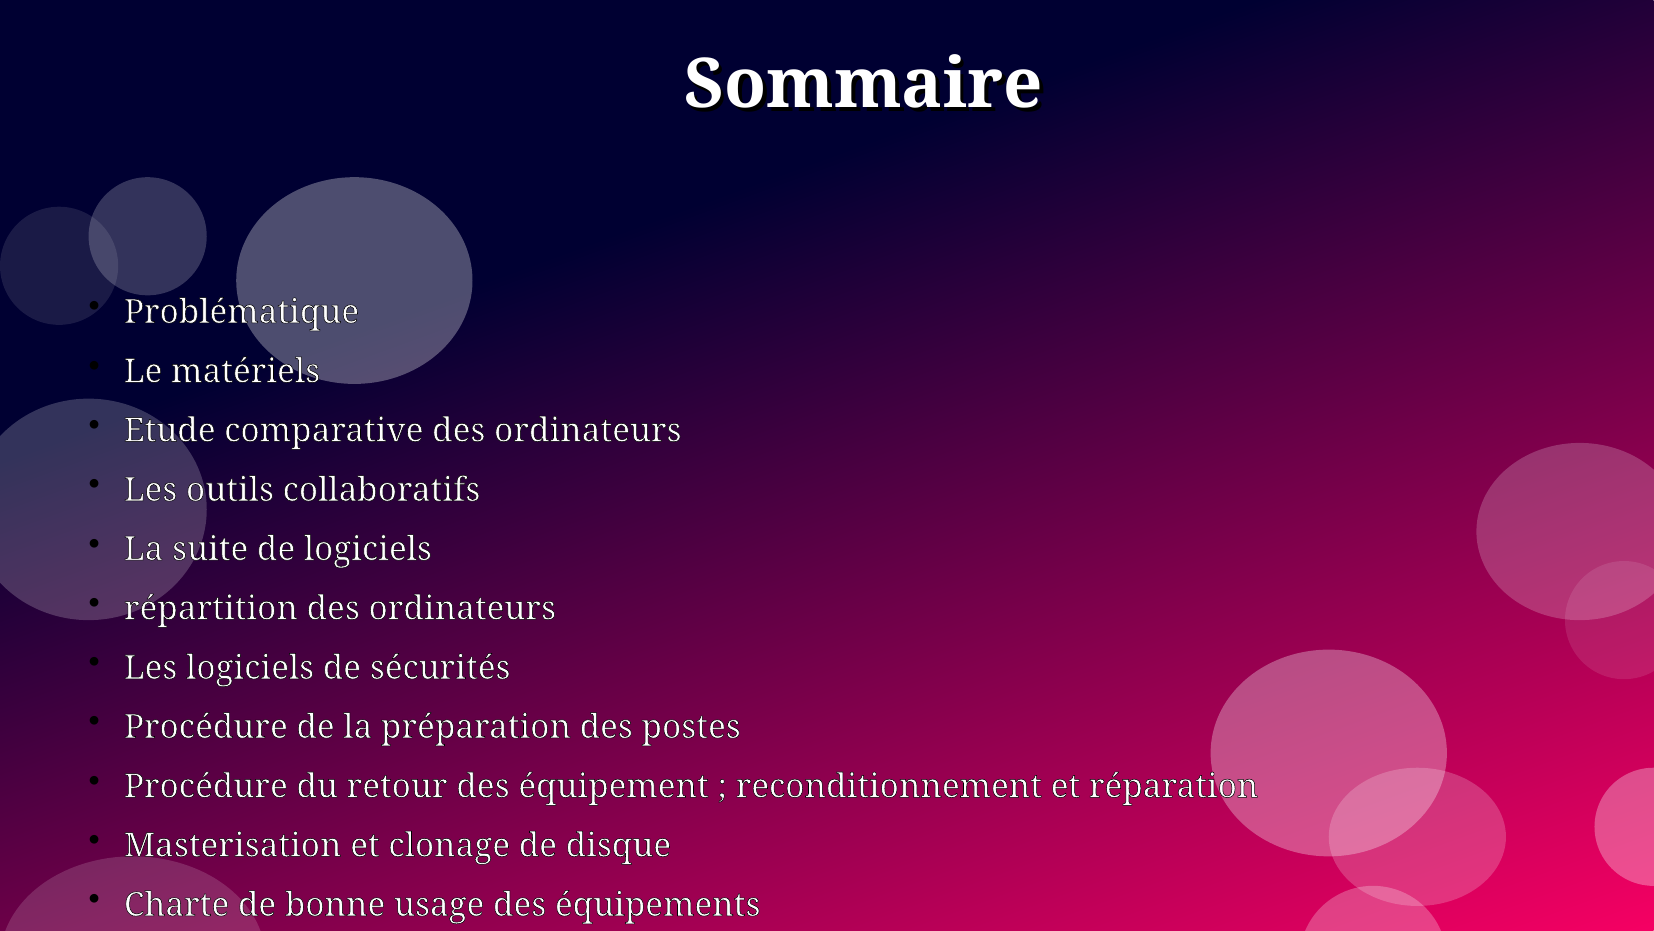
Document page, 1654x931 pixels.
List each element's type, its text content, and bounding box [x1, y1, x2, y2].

subtitle Problématique Le matériels Etude comparative des ordinateurs Les outils collaboratifs La suite de logiciels répartition des ordinateurs Les logiciels de sécurités Procédure de la préparation des postes Procédure du retour des équipement ; reconditionnement et réparation Masterisation et clonage de disque Charte de bonne usage des équipements [88, 328, 1565, 883]
title Sommaire [125, 0, 1602, 163]
